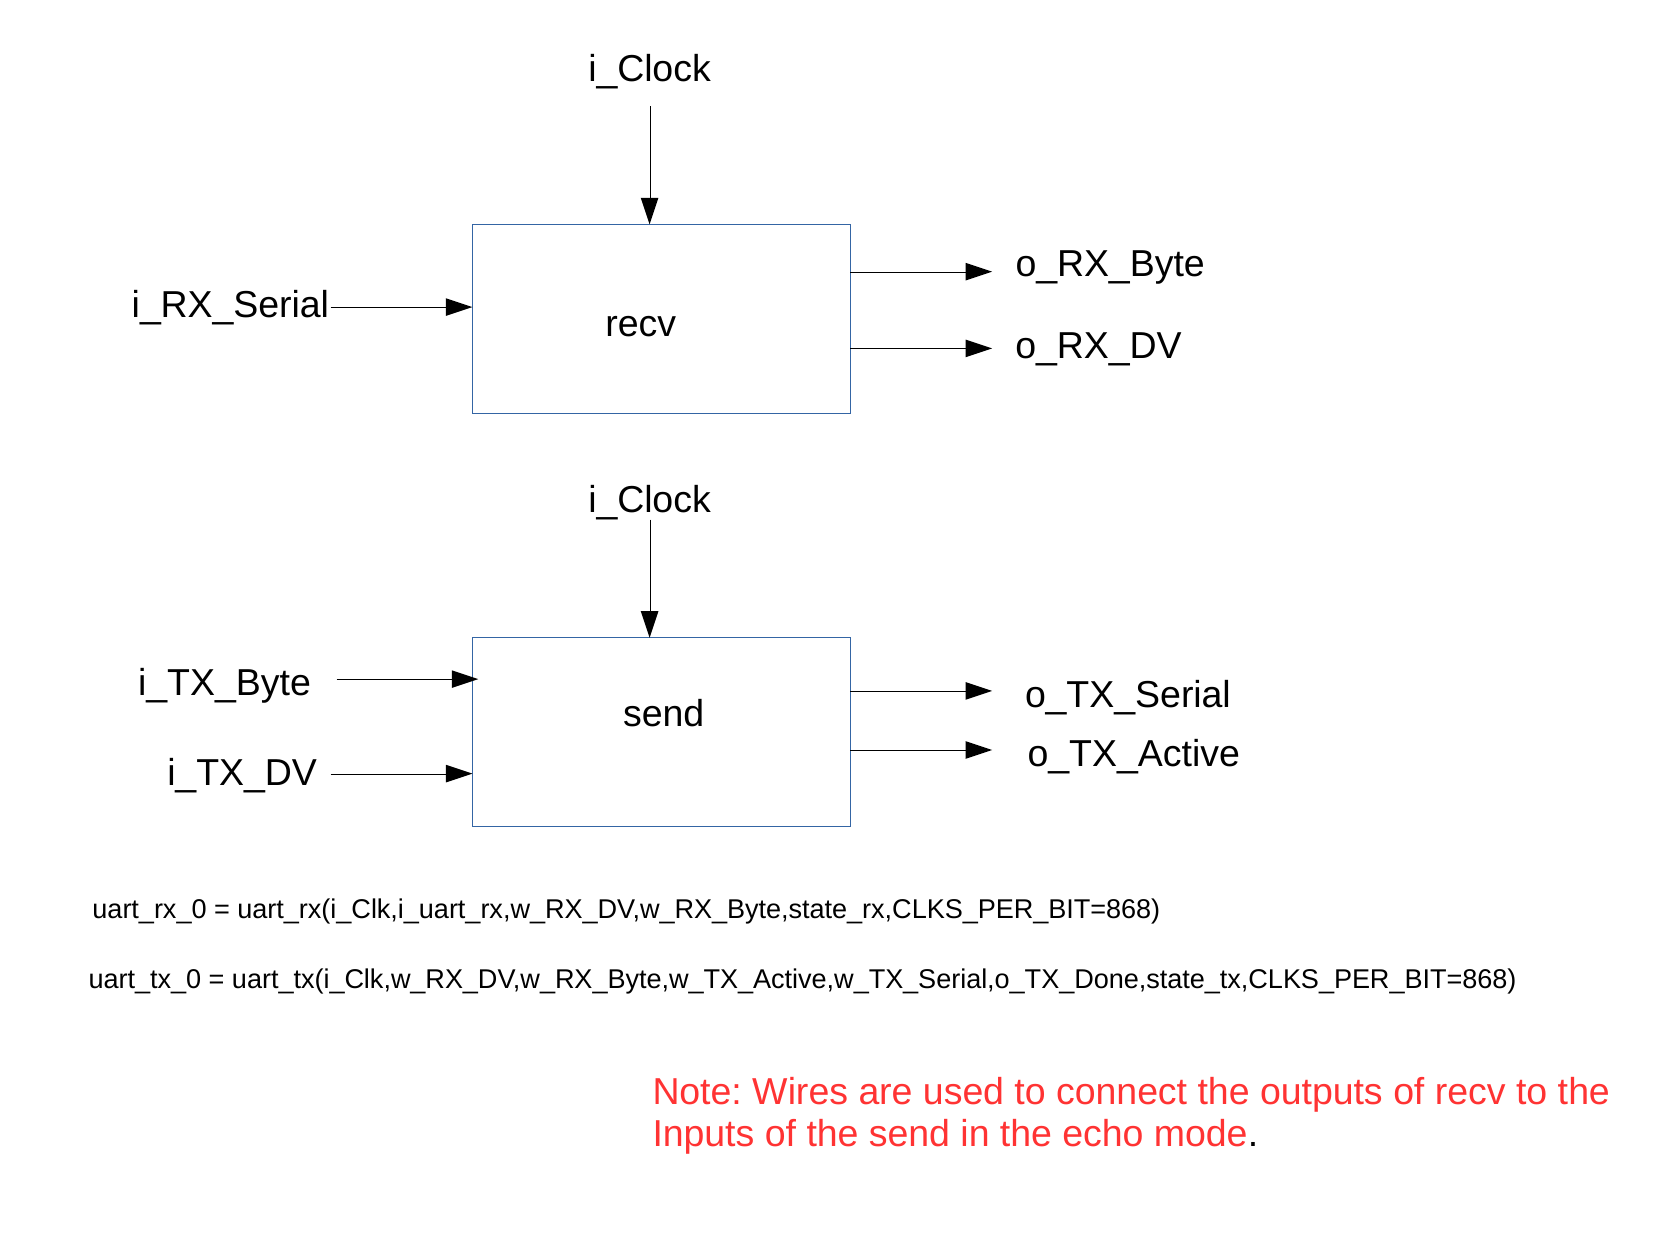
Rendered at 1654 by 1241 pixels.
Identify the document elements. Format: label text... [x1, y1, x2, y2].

text_box uart_rx_0 = uart_rx(i_Clk,i_uart_rx,w_RX_DV,w_RX_Byte,state_rx,CLKS_PER_BIT=868) [77, 886, 1588, 944]
text_box o_TX_Active [1012, 724, 1255, 782]
text_box Note: Wires are used to connect the outputs of recv to the Inputs of the send in the echo mode. [637, 1062, 1626, 1162]
text_box o_TX_Serial [1010, 665, 1246, 723]
text_box send [608, 685, 719, 742]
text_box o_RX_DV [1000, 317, 1197, 375]
text_box uart_tx_0 = uart_tx(i_Clk,w_RX_DV,w_RX_Byte,w_TX_Active,w_TX_Serial,o_TX_Done,state_tx,CLKS_PER_BIT=868) [73, 956, 1654, 1098]
text_box i_Clock [573, 470, 726, 528]
text_box recv [590, 295, 691, 353]
text_box i_TX_DV [152, 744, 332, 801]
text_box i_RX_Serial [116, 276, 344, 333]
text_box o_RX_Byte [1000, 234, 1220, 292]
text_box i_Clock [573, 39, 726, 97]
text_box i_TX_Byte [123, 653, 326, 711]
